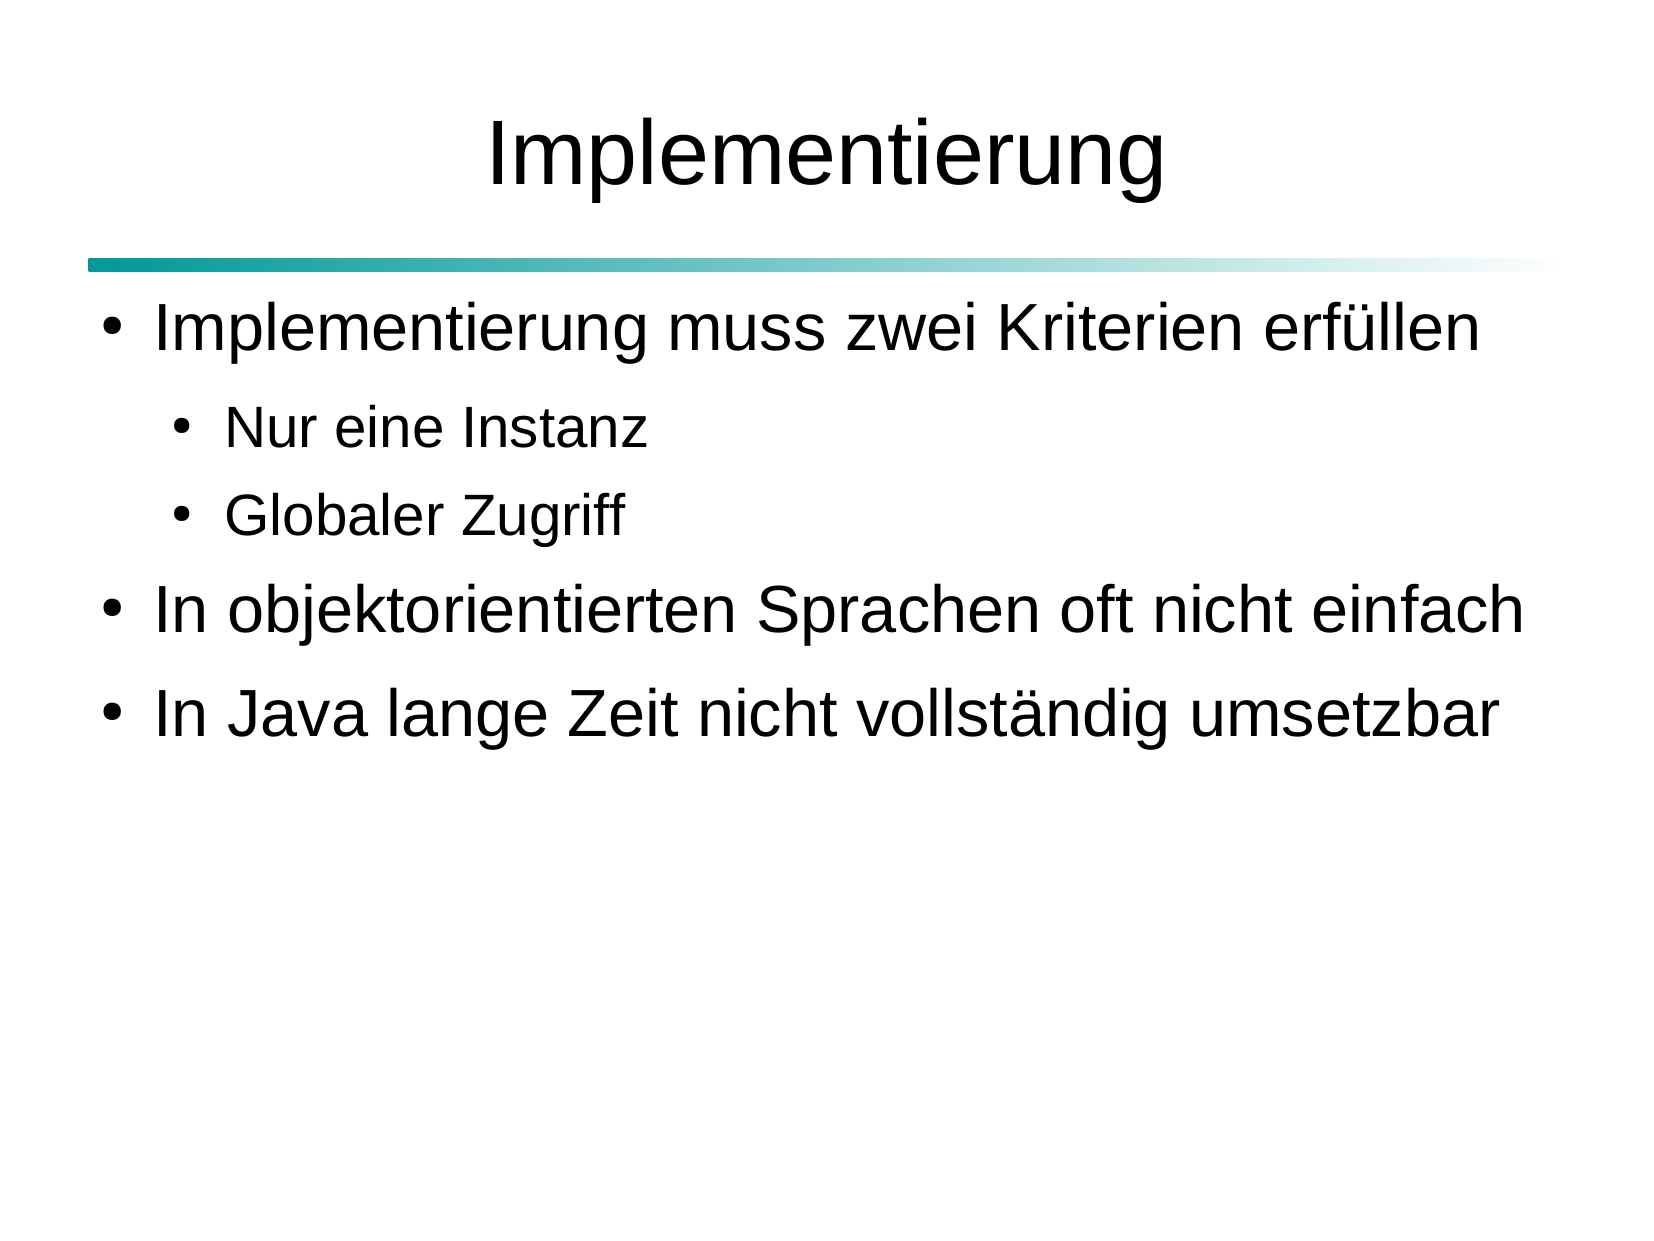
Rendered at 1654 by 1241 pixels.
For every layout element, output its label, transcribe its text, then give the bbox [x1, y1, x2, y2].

list Implementierung muss zwei Kriterien erfüllen Nur eine Instanz Globaler Zugriff In objektorientierten Sprachen oft nicht einfach In Java lange Zeit nicht vollständig umsetzbar [82, 290, 1571, 1094]
title Implementierung [82, 49, 1571, 257]
